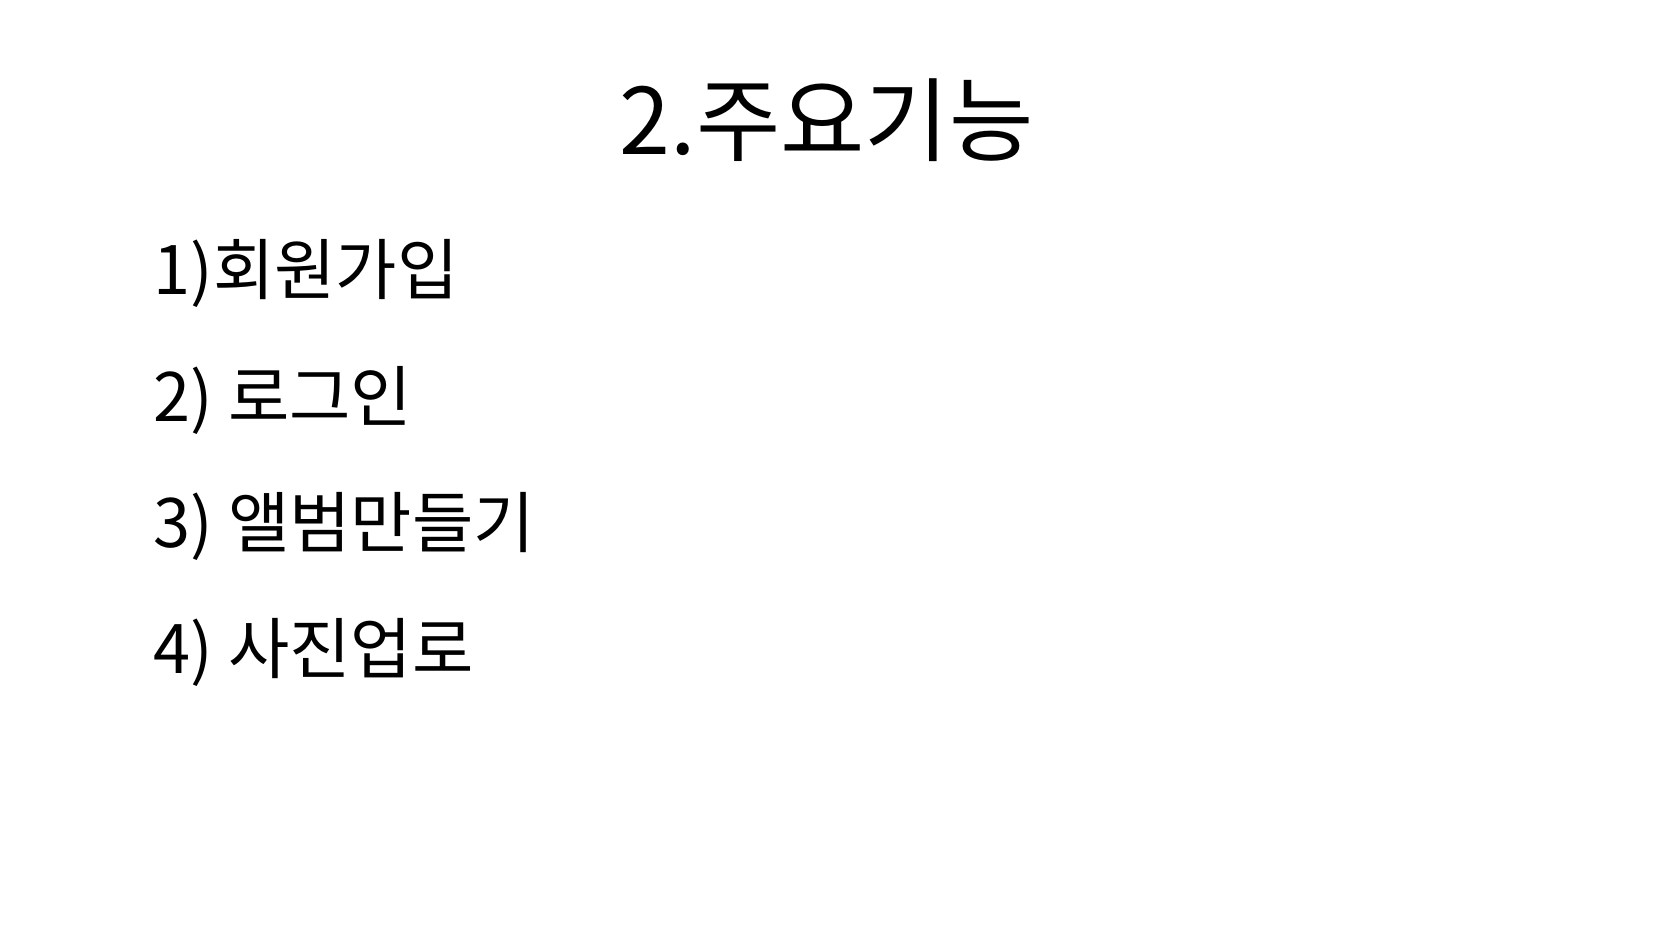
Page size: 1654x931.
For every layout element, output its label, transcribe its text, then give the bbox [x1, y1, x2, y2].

list 1)회원가입 2) 로그인 3) 앨범만들기 4) 사진업로 [82, 217, 1571, 758]
title 2.주요기능 [82, 37, 1571, 193]
